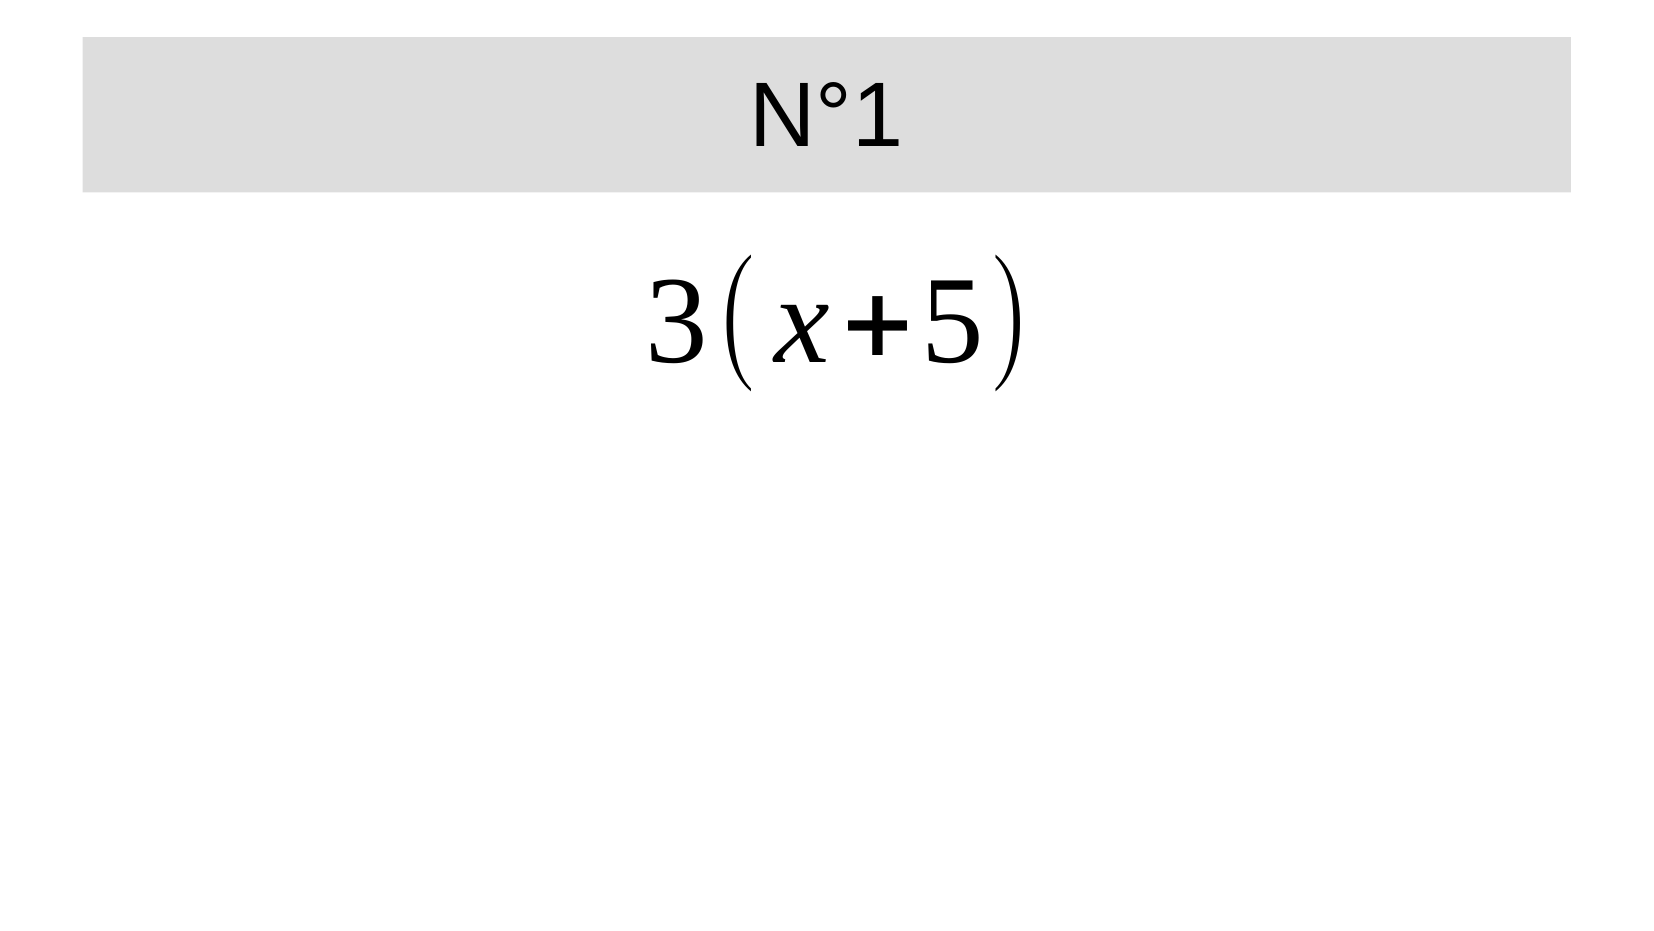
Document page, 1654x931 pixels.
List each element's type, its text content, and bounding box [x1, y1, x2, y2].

chart [637, 248, 1038, 398]
title N°1 [82, 37, 1571, 193]
